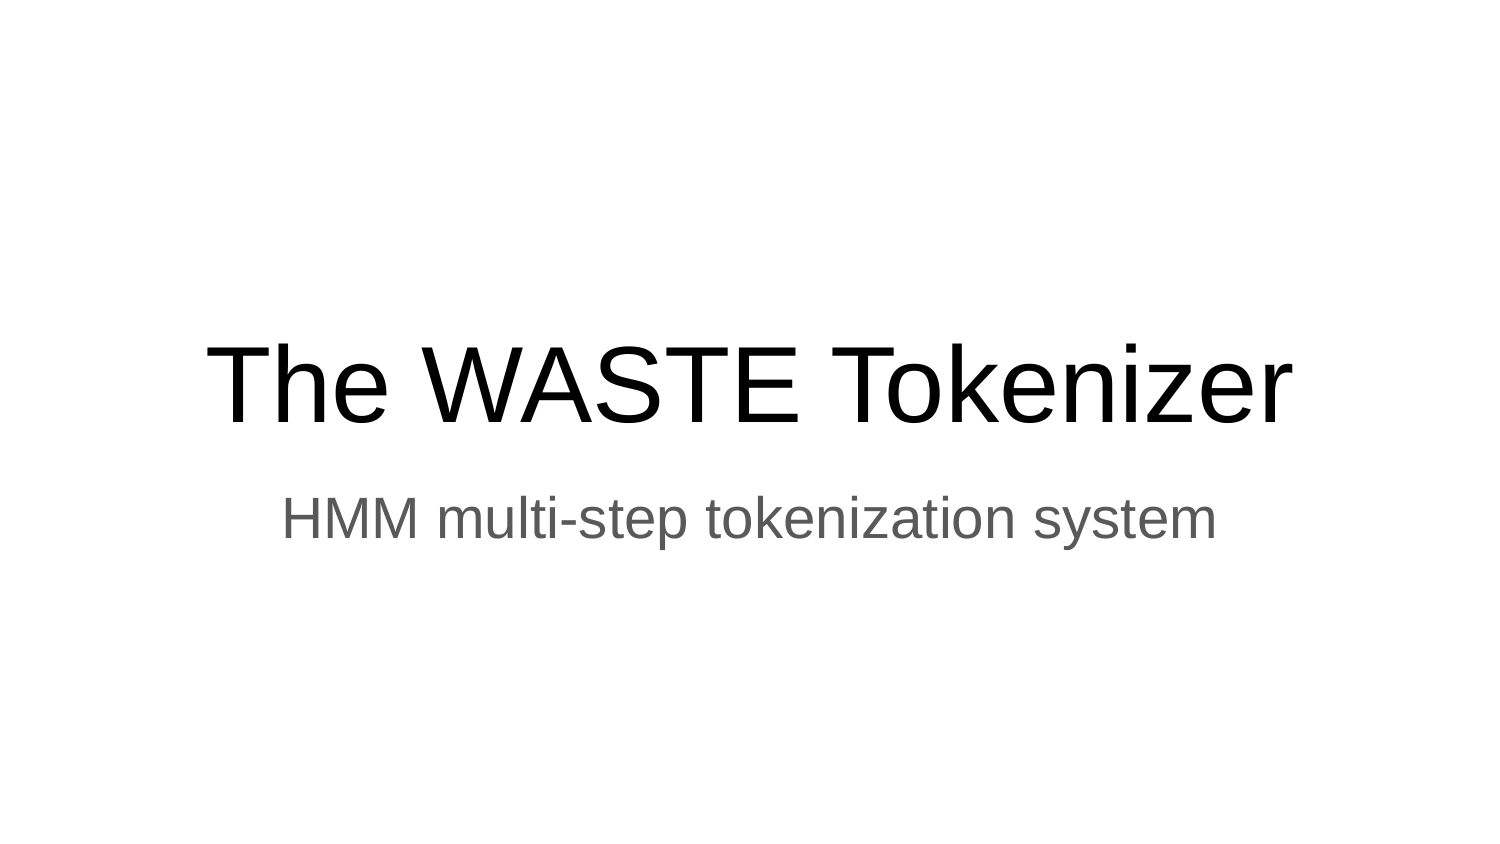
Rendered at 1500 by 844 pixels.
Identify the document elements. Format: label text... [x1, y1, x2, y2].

subtitle HMM multi-step tokenization system [51, 464, 1449, 595]
title The WASTE Tokenizer [51, 122, 1449, 459]
